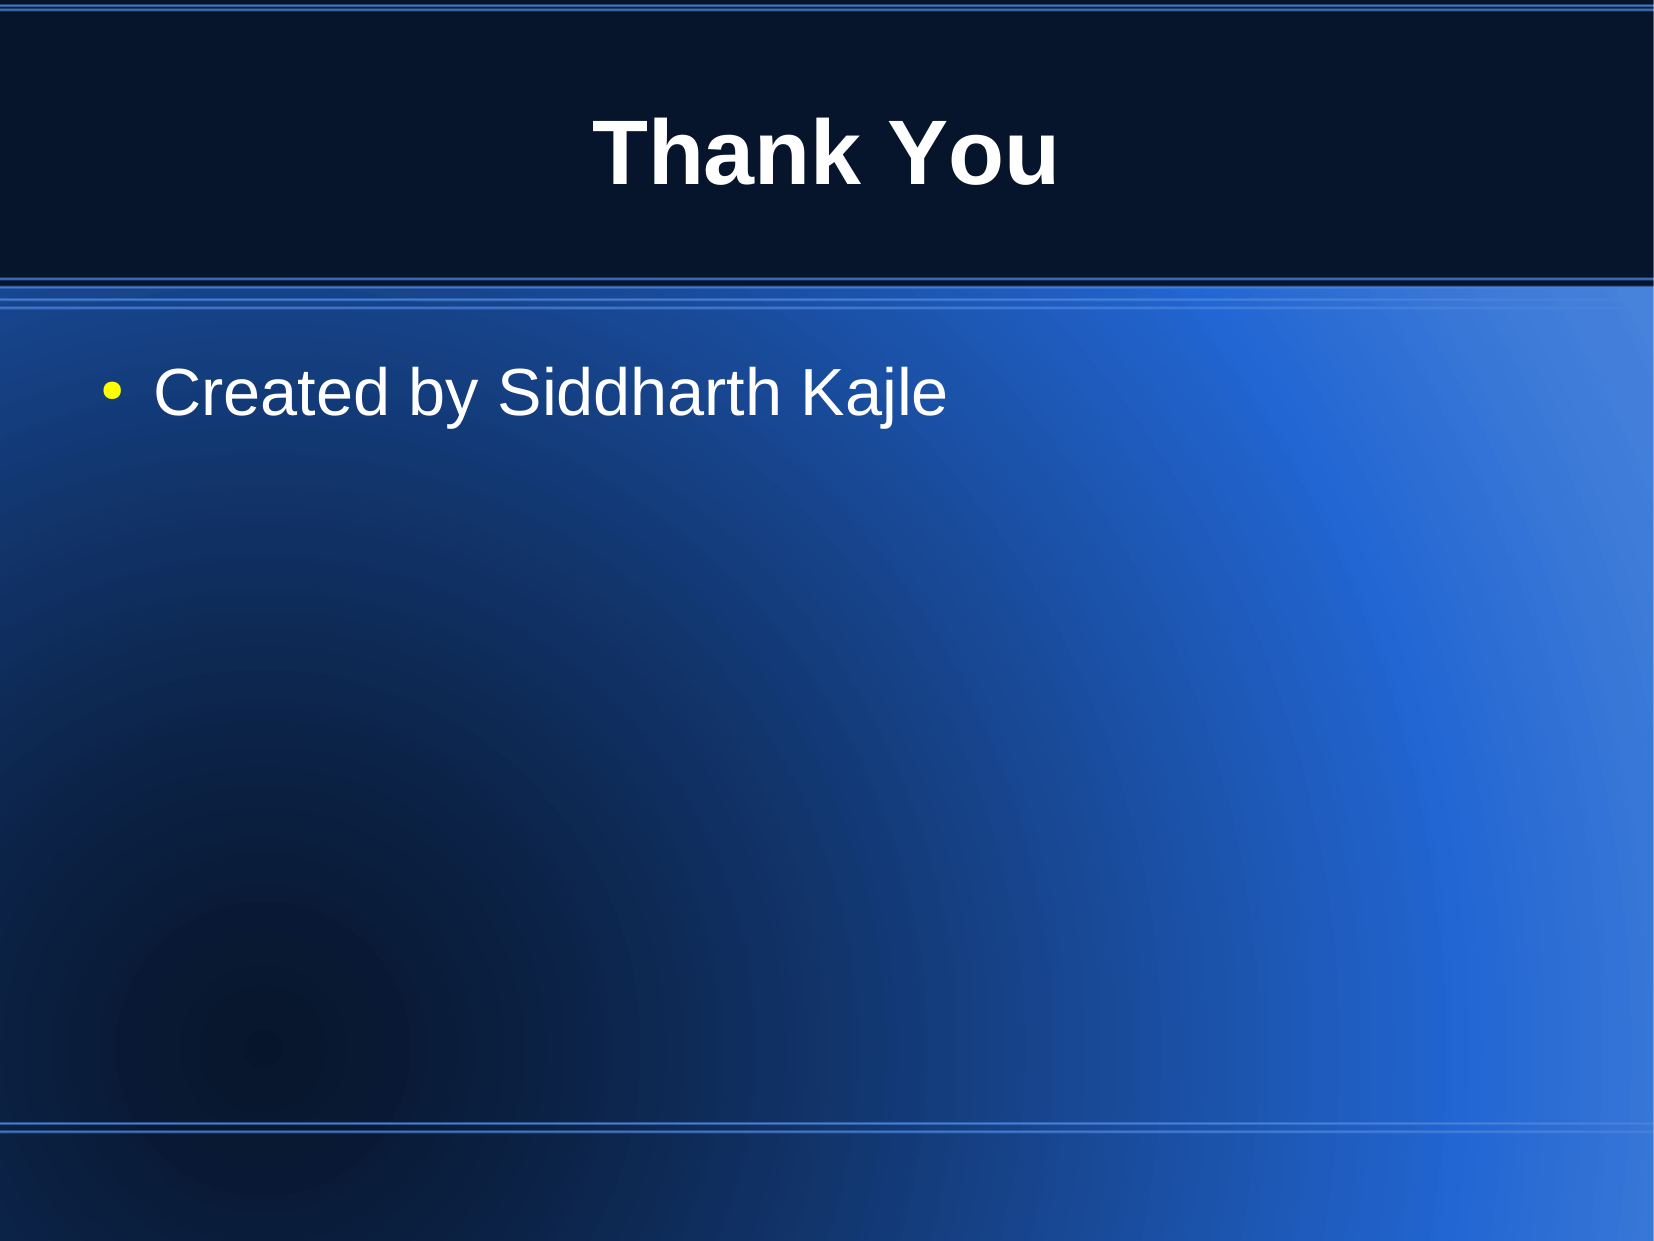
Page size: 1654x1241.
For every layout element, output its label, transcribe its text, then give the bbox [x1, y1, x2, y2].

picture [0, 0, 1654, 1241]
list Created by Siddharth Kajle [82, 355, 1571, 1058]
title Thank You [82, 49, 1571, 257]
